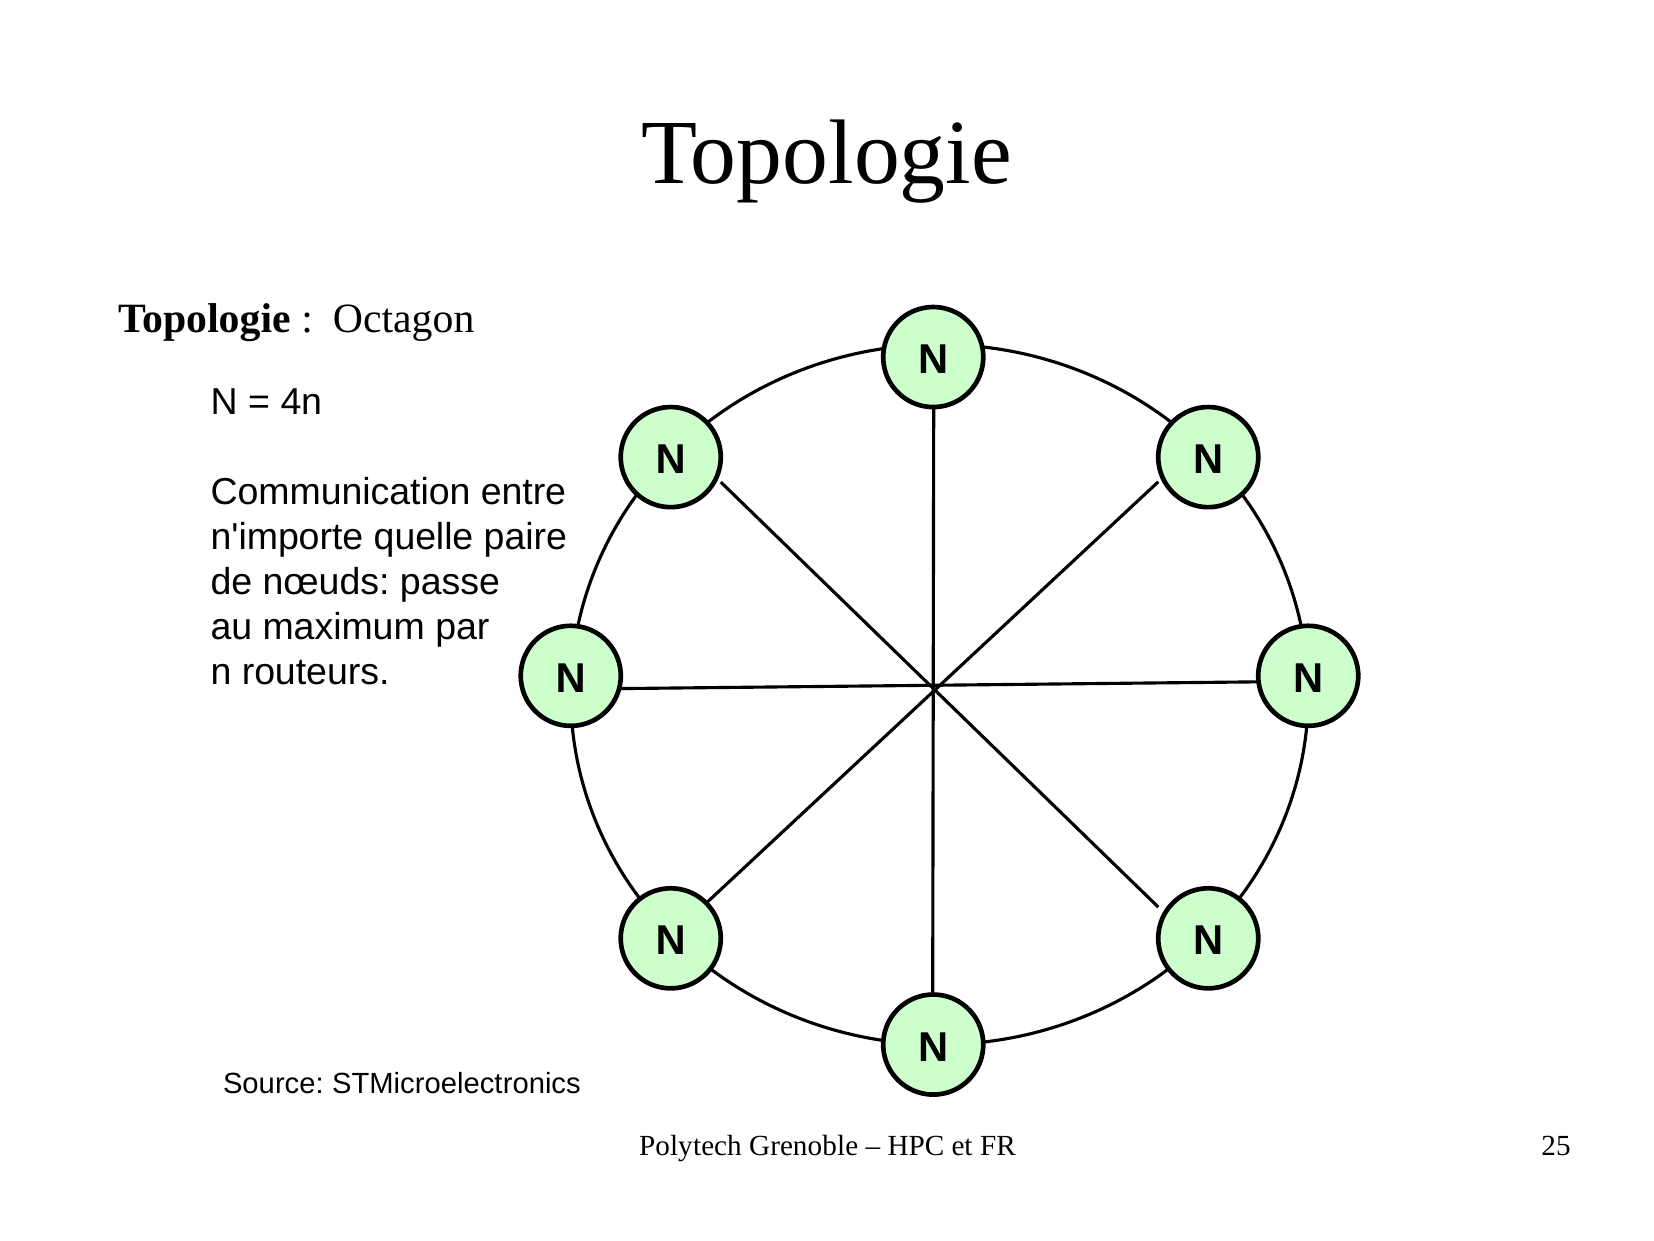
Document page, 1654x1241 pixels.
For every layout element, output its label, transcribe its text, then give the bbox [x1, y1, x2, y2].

text_box N [1258, 625, 1359, 726]
text_box Source: STMicroelectronics [208, 1057, 597, 1108]
text_box N [883, 994, 984, 1095]
text_box [935, 684, 1307, 1043]
text_box N [883, 307, 984, 408]
text_box N [620, 888, 721, 989]
text_box [572, 687, 931, 901]
text_box [592, 348, 932, 687]
text_box [935, 346, 1302, 683]
text_box N [1158, 407, 1259, 508]
text_box [709, 697, 931, 1041]
title Topologie [82, 49, 1571, 257]
list Topologie : Octagon [82, 290, 556, 378]
text_box N = 4n Communication entre n'importe quelle paire de nœuds: passe au maximum par n routeurs. [195, 369, 592, 700]
text_box N [620, 407, 721, 508]
text_box N [526, 630, 621, 726]
text_box N [1158, 888, 1259, 989]
